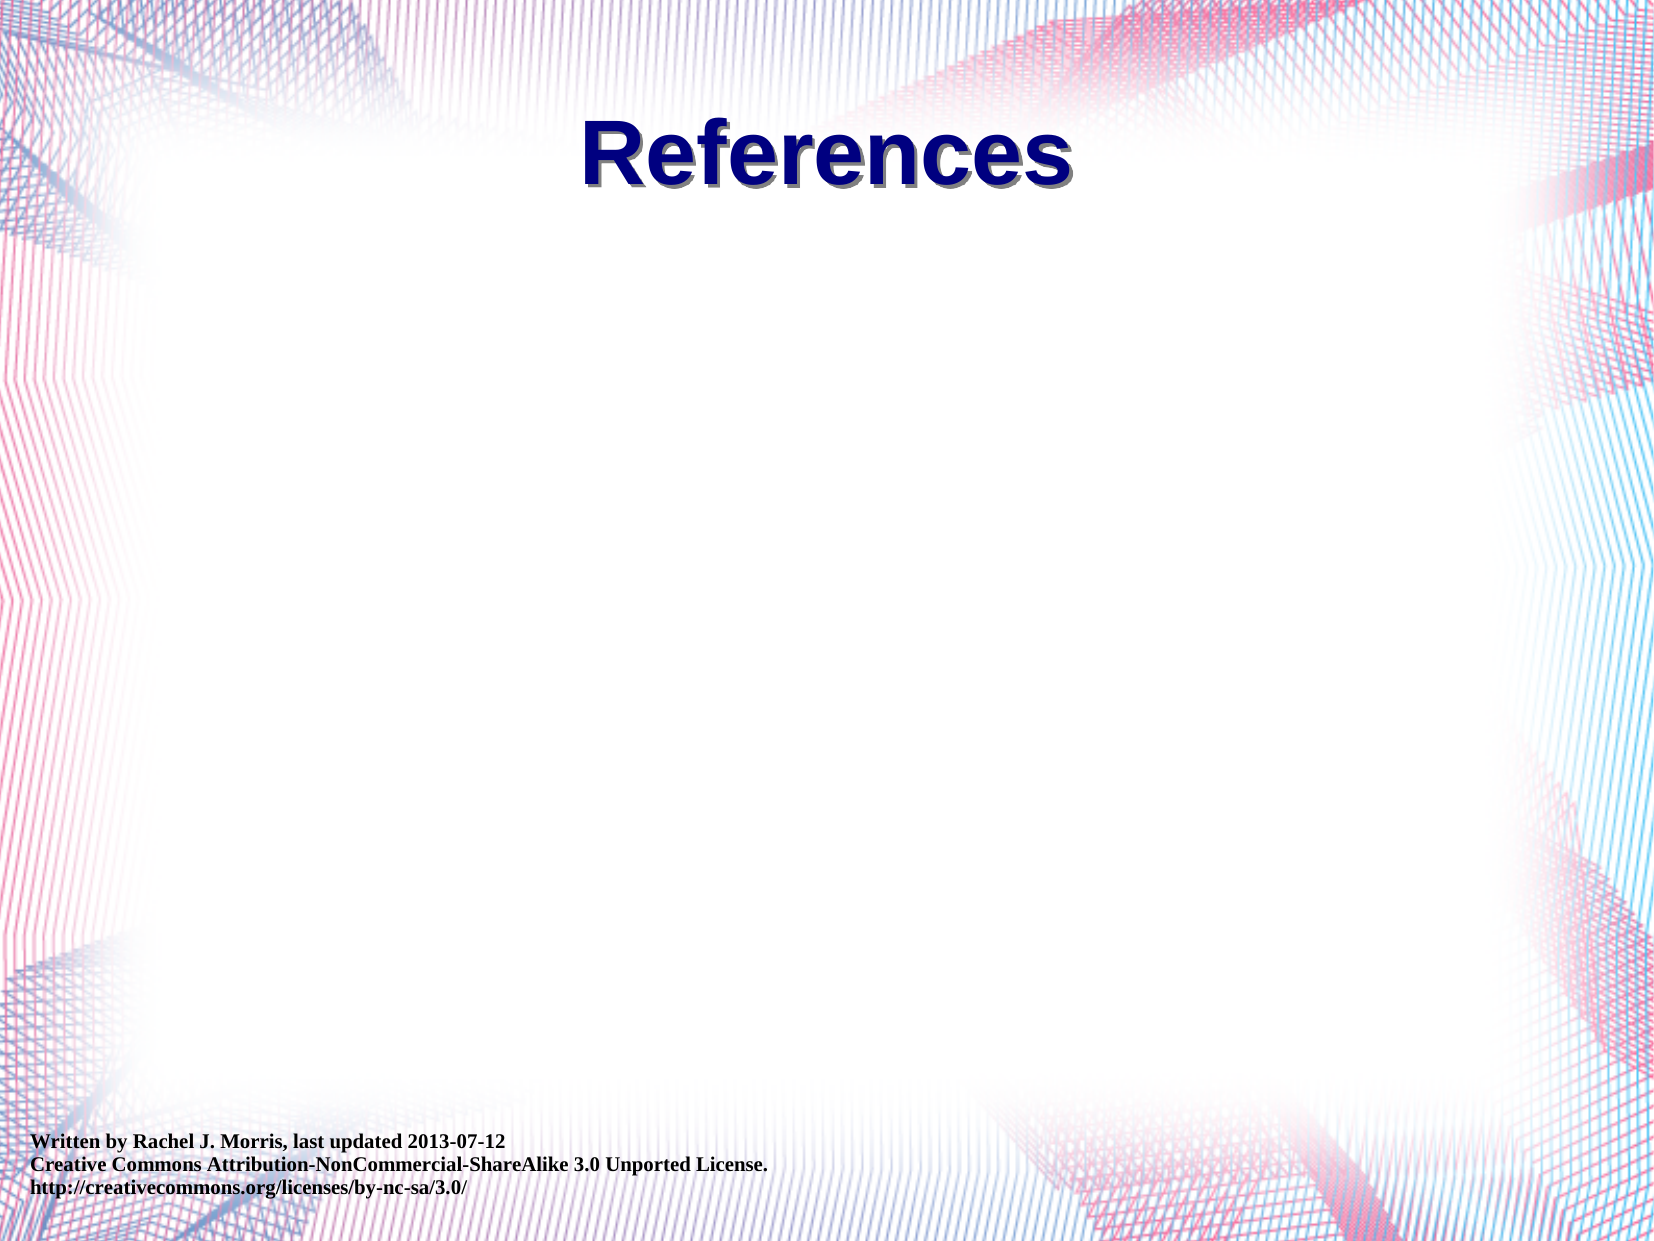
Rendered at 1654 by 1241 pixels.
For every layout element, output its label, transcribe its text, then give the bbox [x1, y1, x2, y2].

picture [0, 0, 1654, 1241]
title References [82, 49, 1571, 257]
